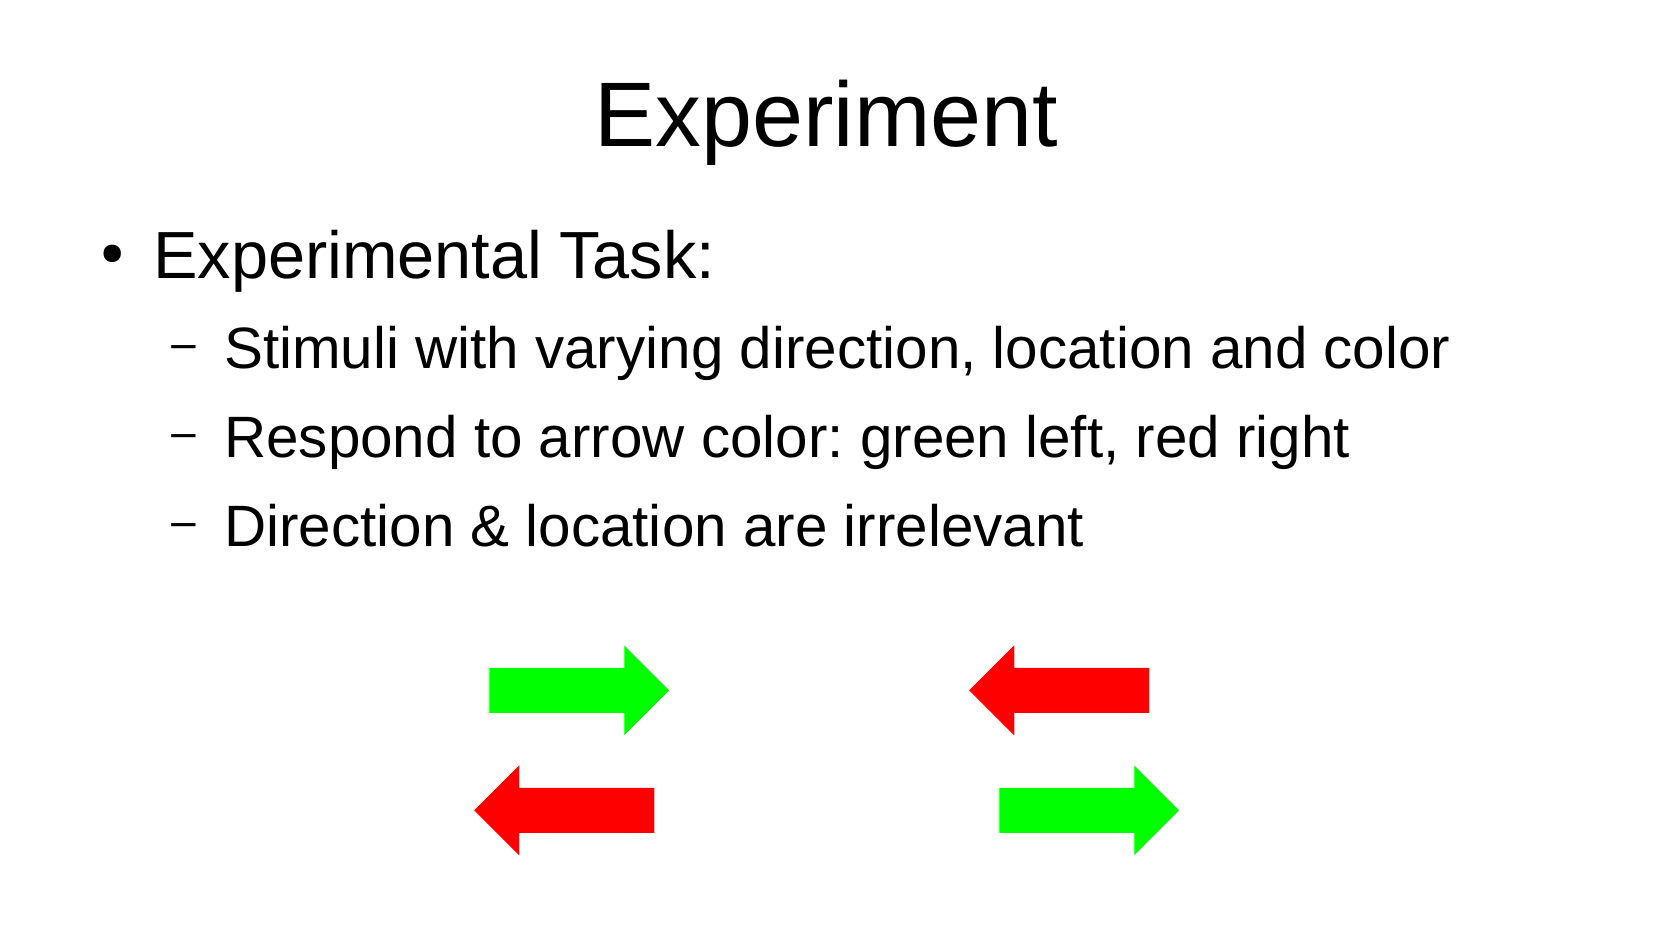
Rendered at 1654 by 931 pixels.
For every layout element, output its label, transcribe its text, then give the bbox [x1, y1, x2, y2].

text_box [999, 765, 1180, 856]
title Experiment [82, 37, 1571, 193]
list Experimental Task: Stimuli with varying direction, location and color Respond to arrow color: green left, red right Direction & location are irrelevant [82, 217, 1571, 758]
text_box [489, 645, 670, 736]
text_box [474, 765, 655, 856]
text_box [969, 645, 1150, 736]
